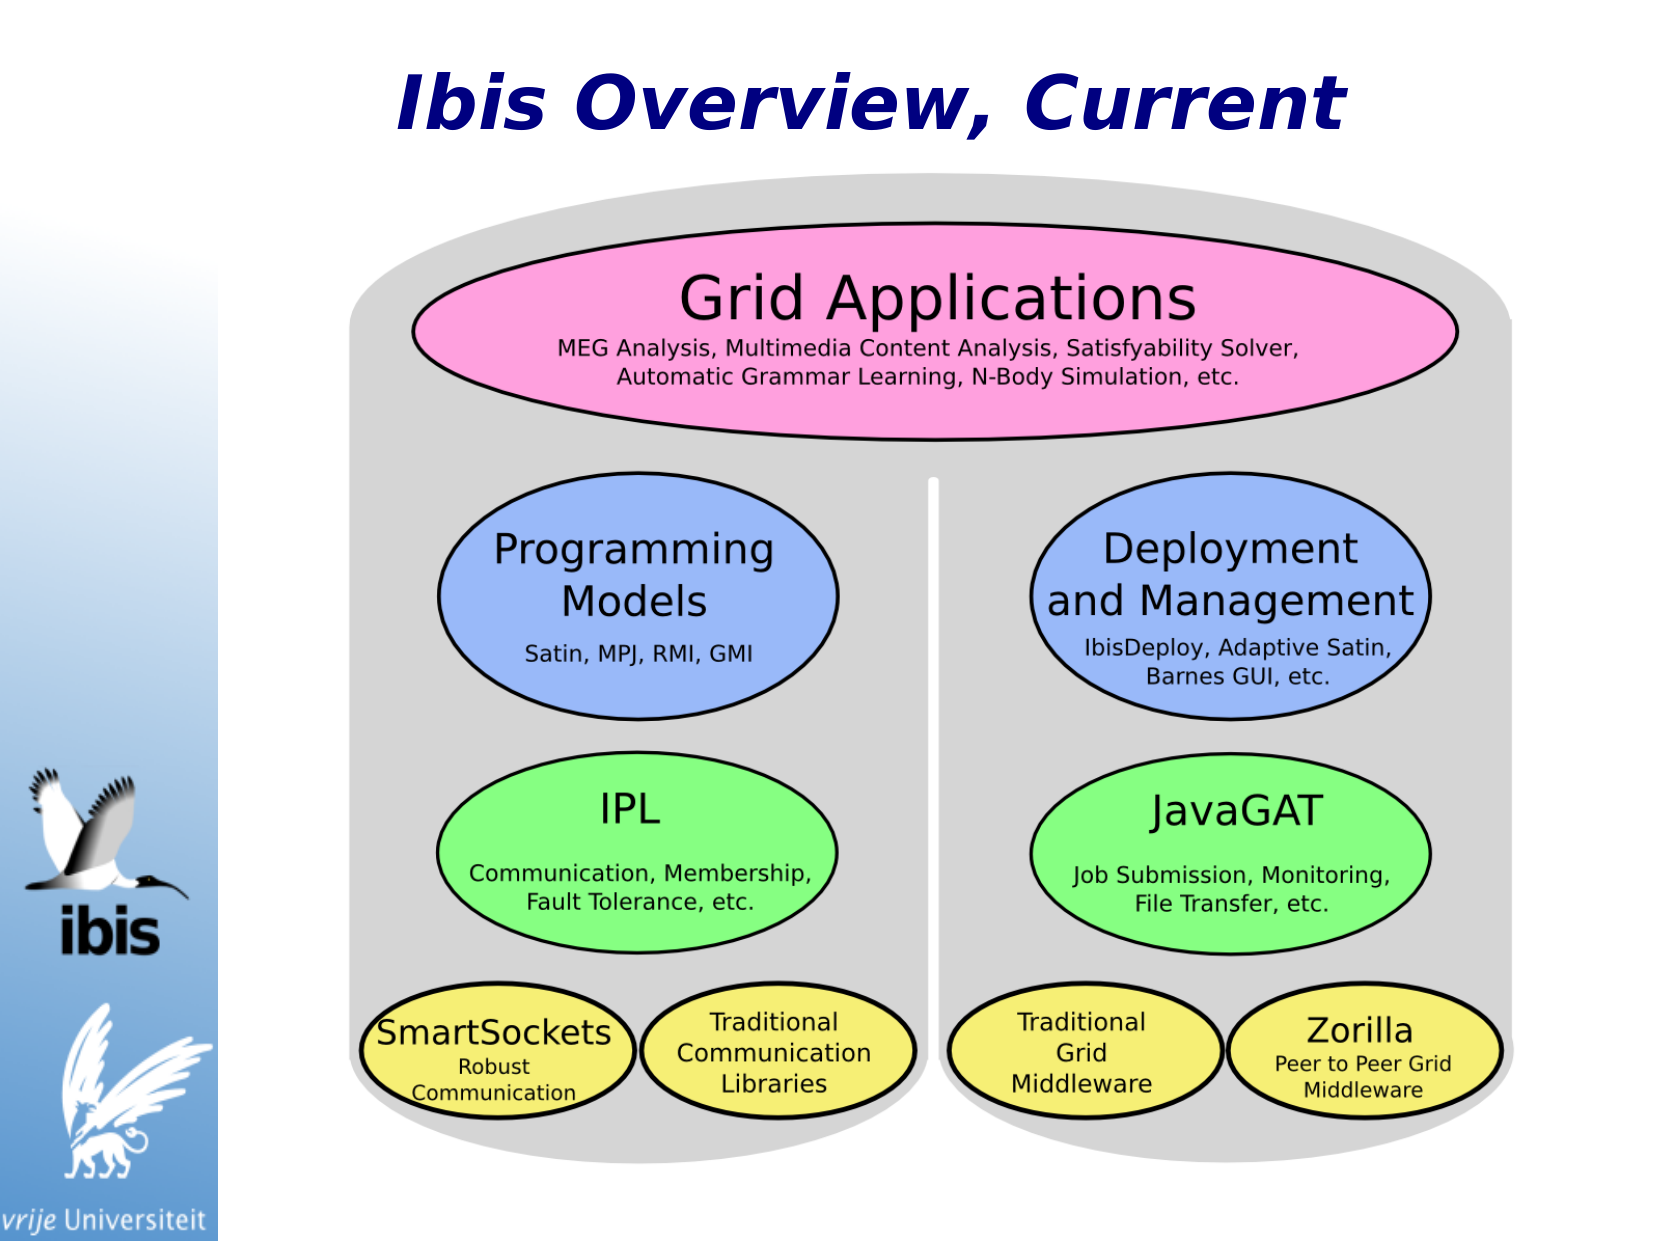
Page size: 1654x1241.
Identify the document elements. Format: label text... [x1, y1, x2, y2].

title Ibis Overview, Current [214, 0, 1530, 208]
picture [0, 0, 218, 1241]
picture [324, 147, 1537, 1186]
